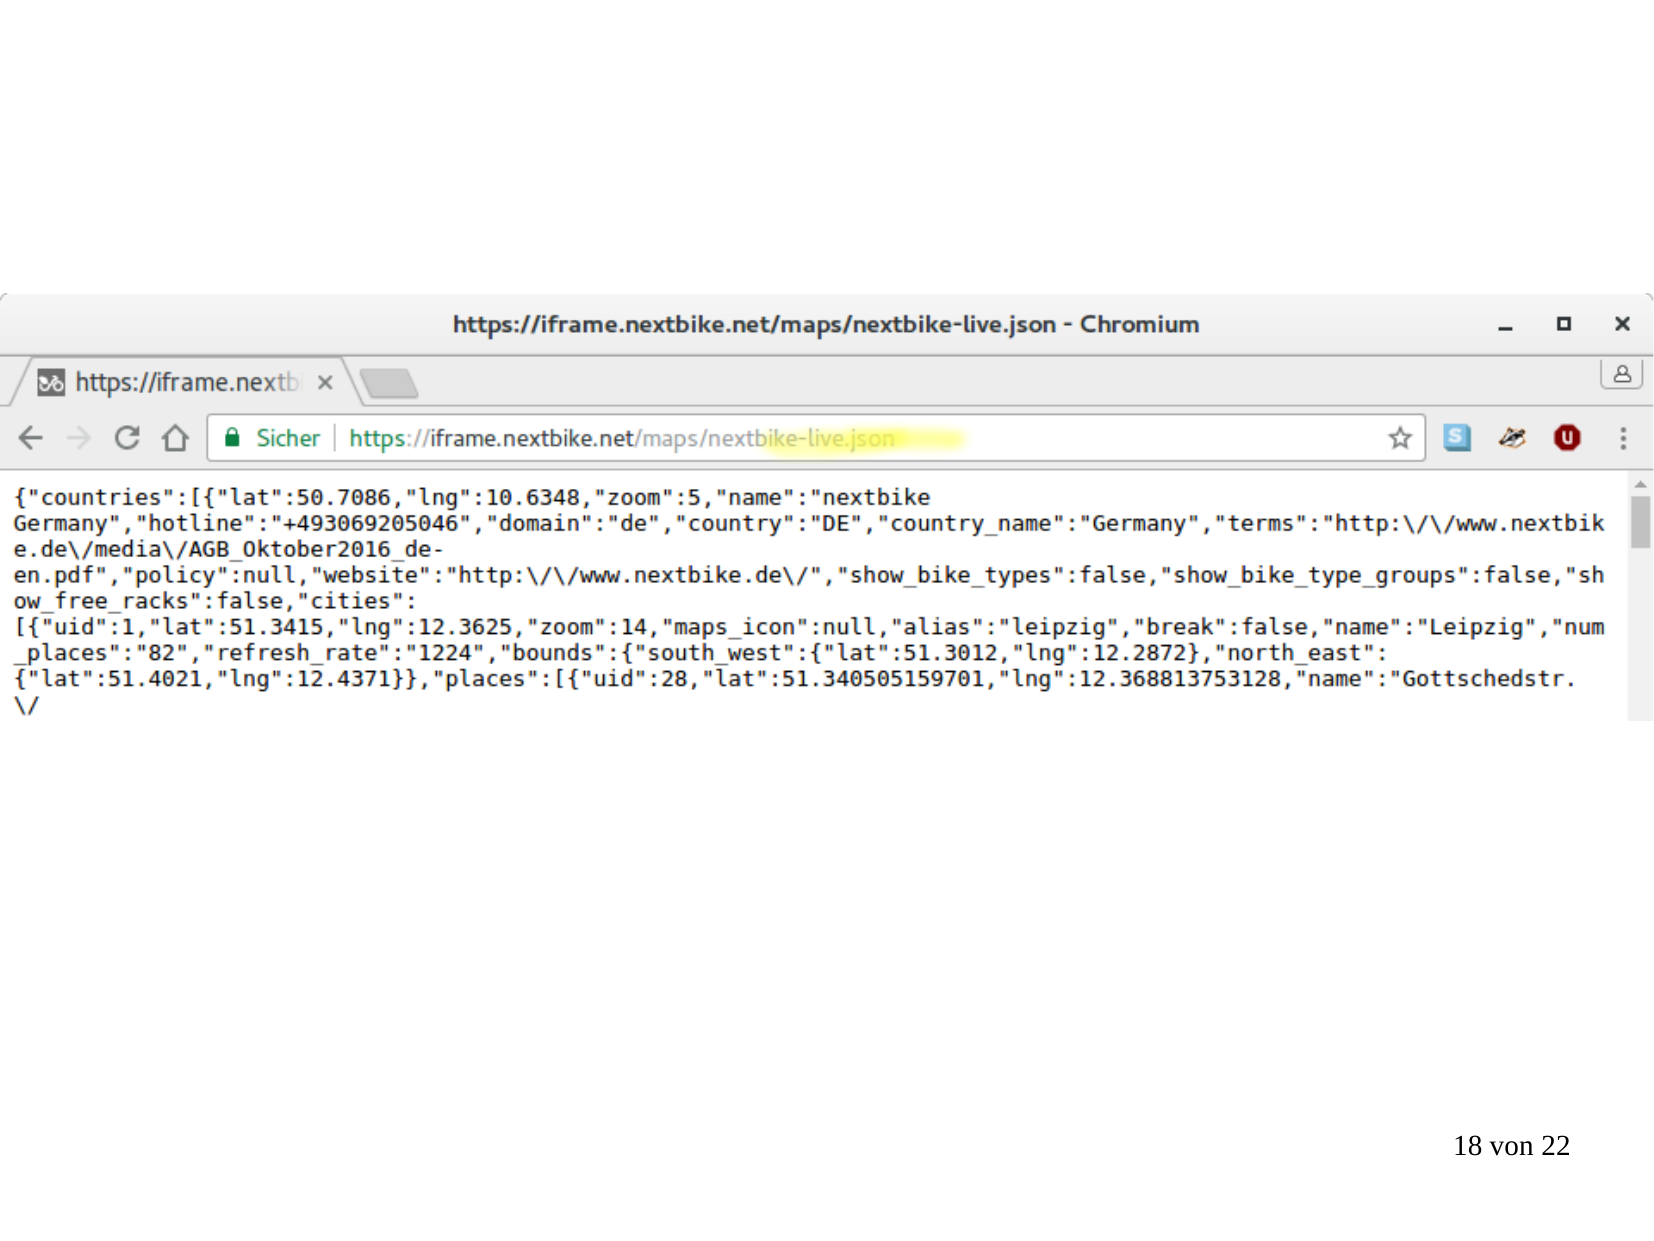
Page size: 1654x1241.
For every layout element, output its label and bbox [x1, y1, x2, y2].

picture [0, 293, 1654, 721]
